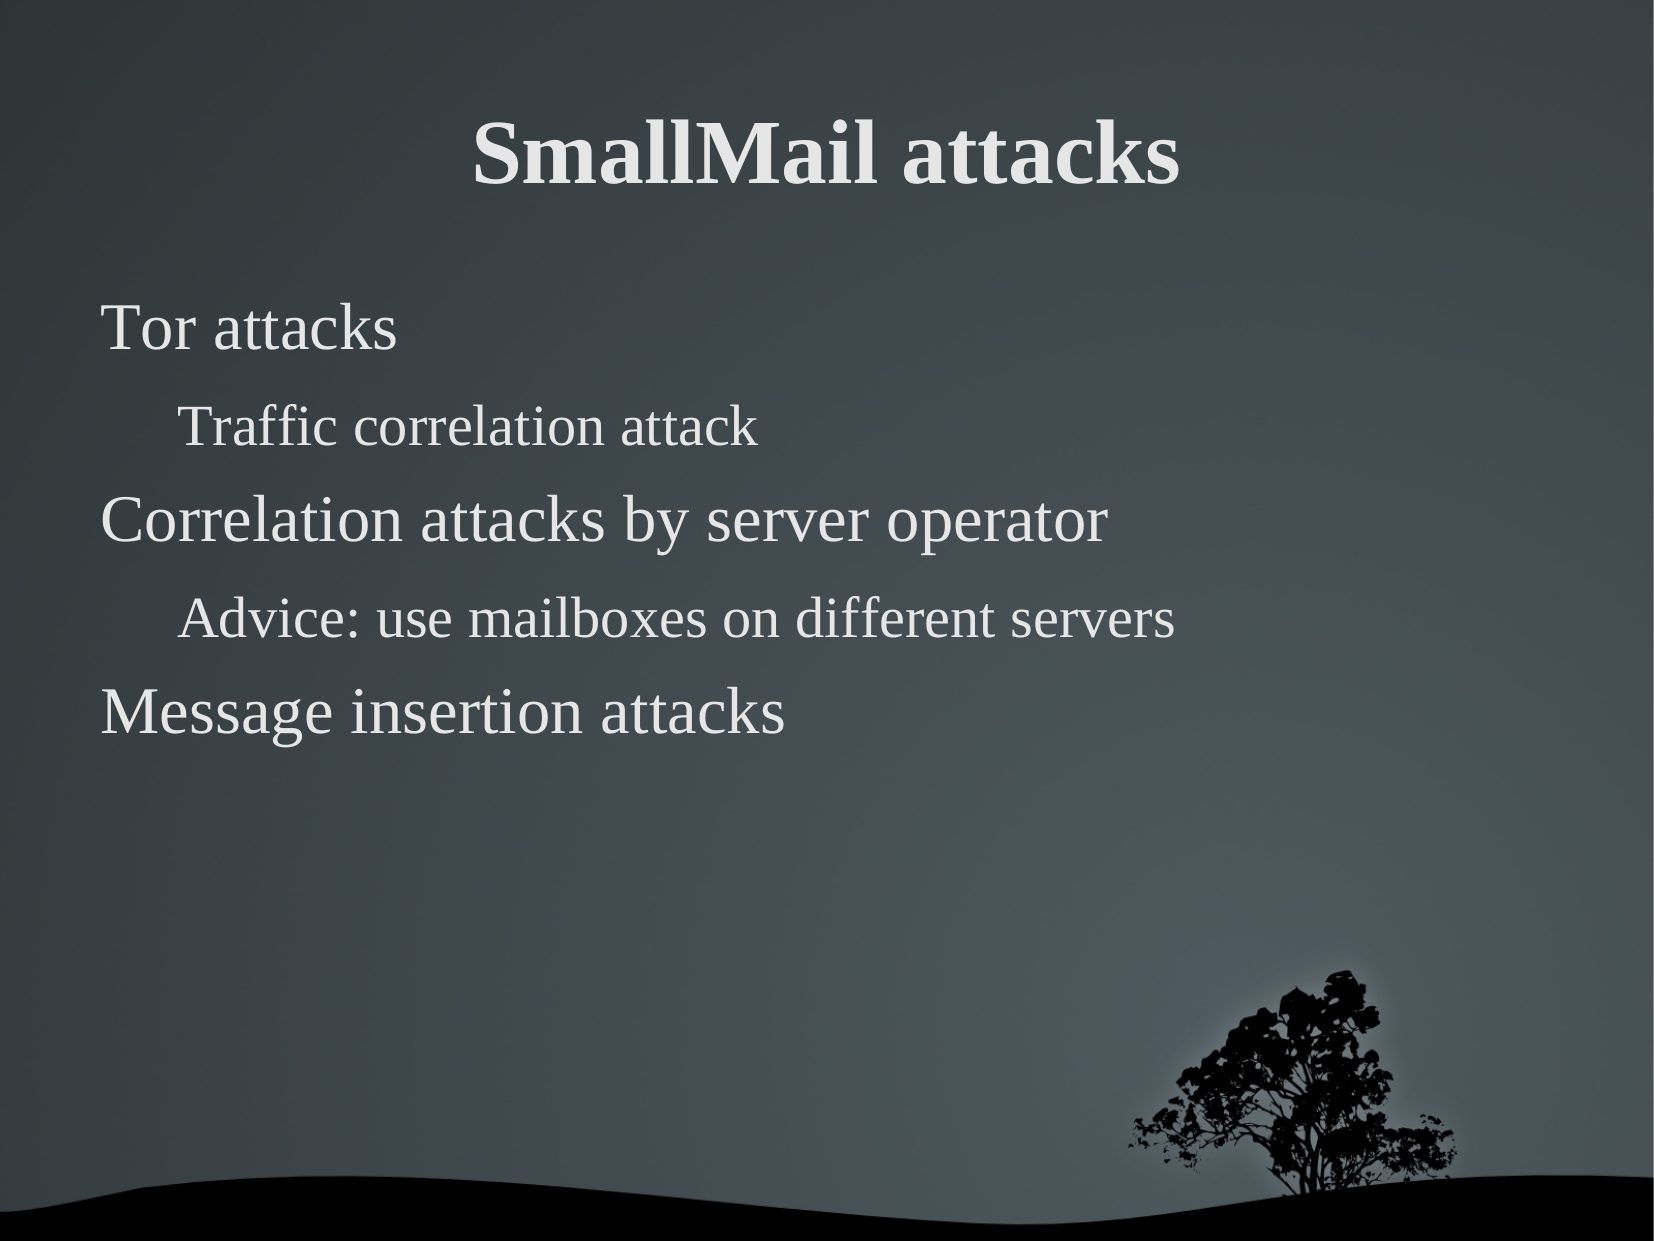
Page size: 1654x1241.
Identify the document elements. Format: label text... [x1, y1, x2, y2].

picture [0, 0, 1654, 1241]
list Tor attacks Traffic correlation attack Correlation attacks by server operator Advice: use mailboxes on different servers Message insertion attacks [82, 290, 1571, 1094]
title SmallMail attacks [82, 56, 1571, 250]
